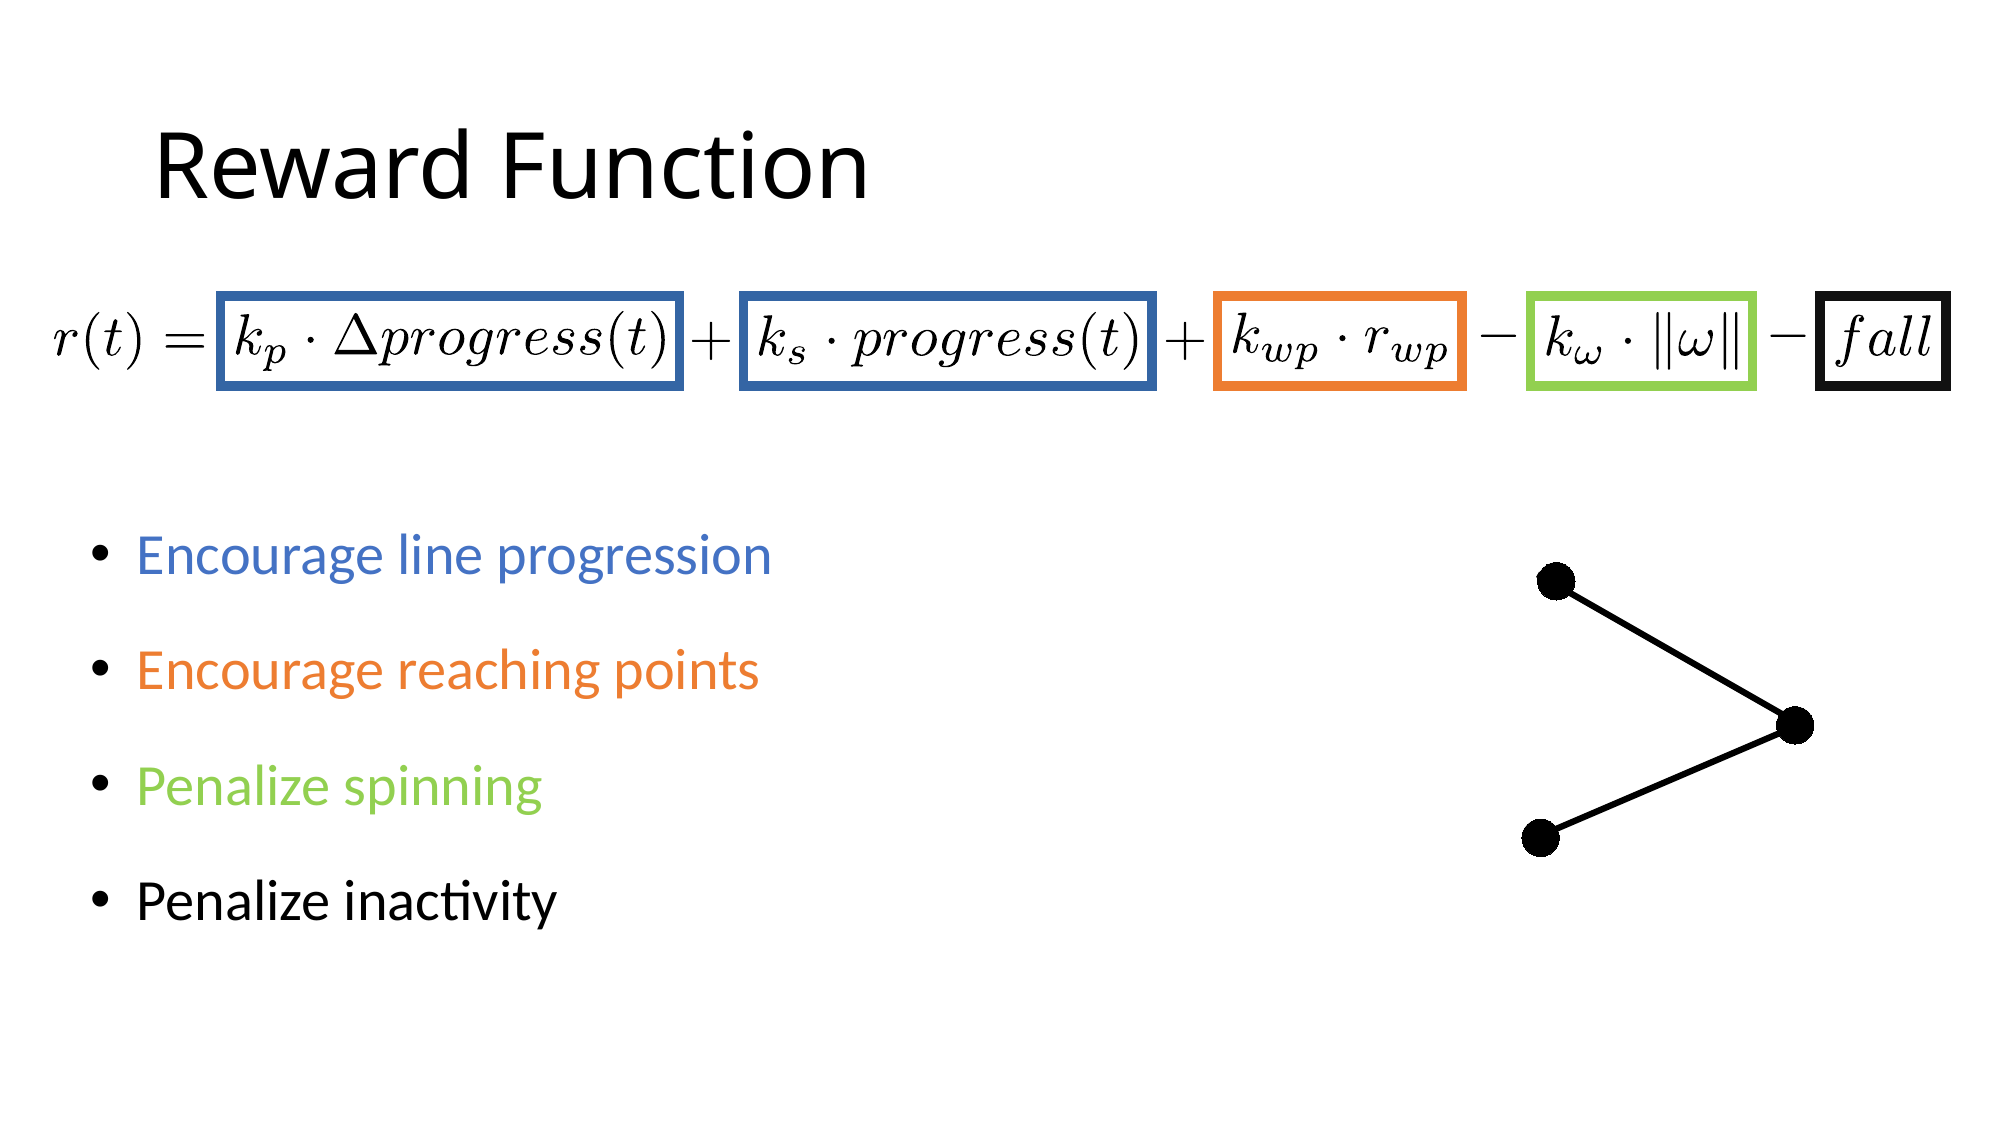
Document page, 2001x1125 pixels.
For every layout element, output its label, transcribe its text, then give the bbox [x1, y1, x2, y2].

text_box [1530, 295, 1753, 386]
text_box [1479, 334, 1517, 348]
text_box [1768, 334, 1806, 348]
title Reward Function [137, 59, 1863, 278]
text_box [1217, 295, 1463, 386]
text_box [1819, 295, 1946, 386]
text_box [1165, 321, 1205, 361]
text_box [220, 295, 680, 386]
text_box [1537, 562, 1576, 601]
text_box [1521, 819, 1560, 857]
text_box [743, 295, 1152, 386]
text_box [691, 321, 731, 361]
text_box [1776, 706, 1814, 745]
text_box Encourage line progression Encourage reaching points Penalize spinning Penalize inactivity [75, 412, 1876, 1045]
text_box [54, 311, 205, 370]
